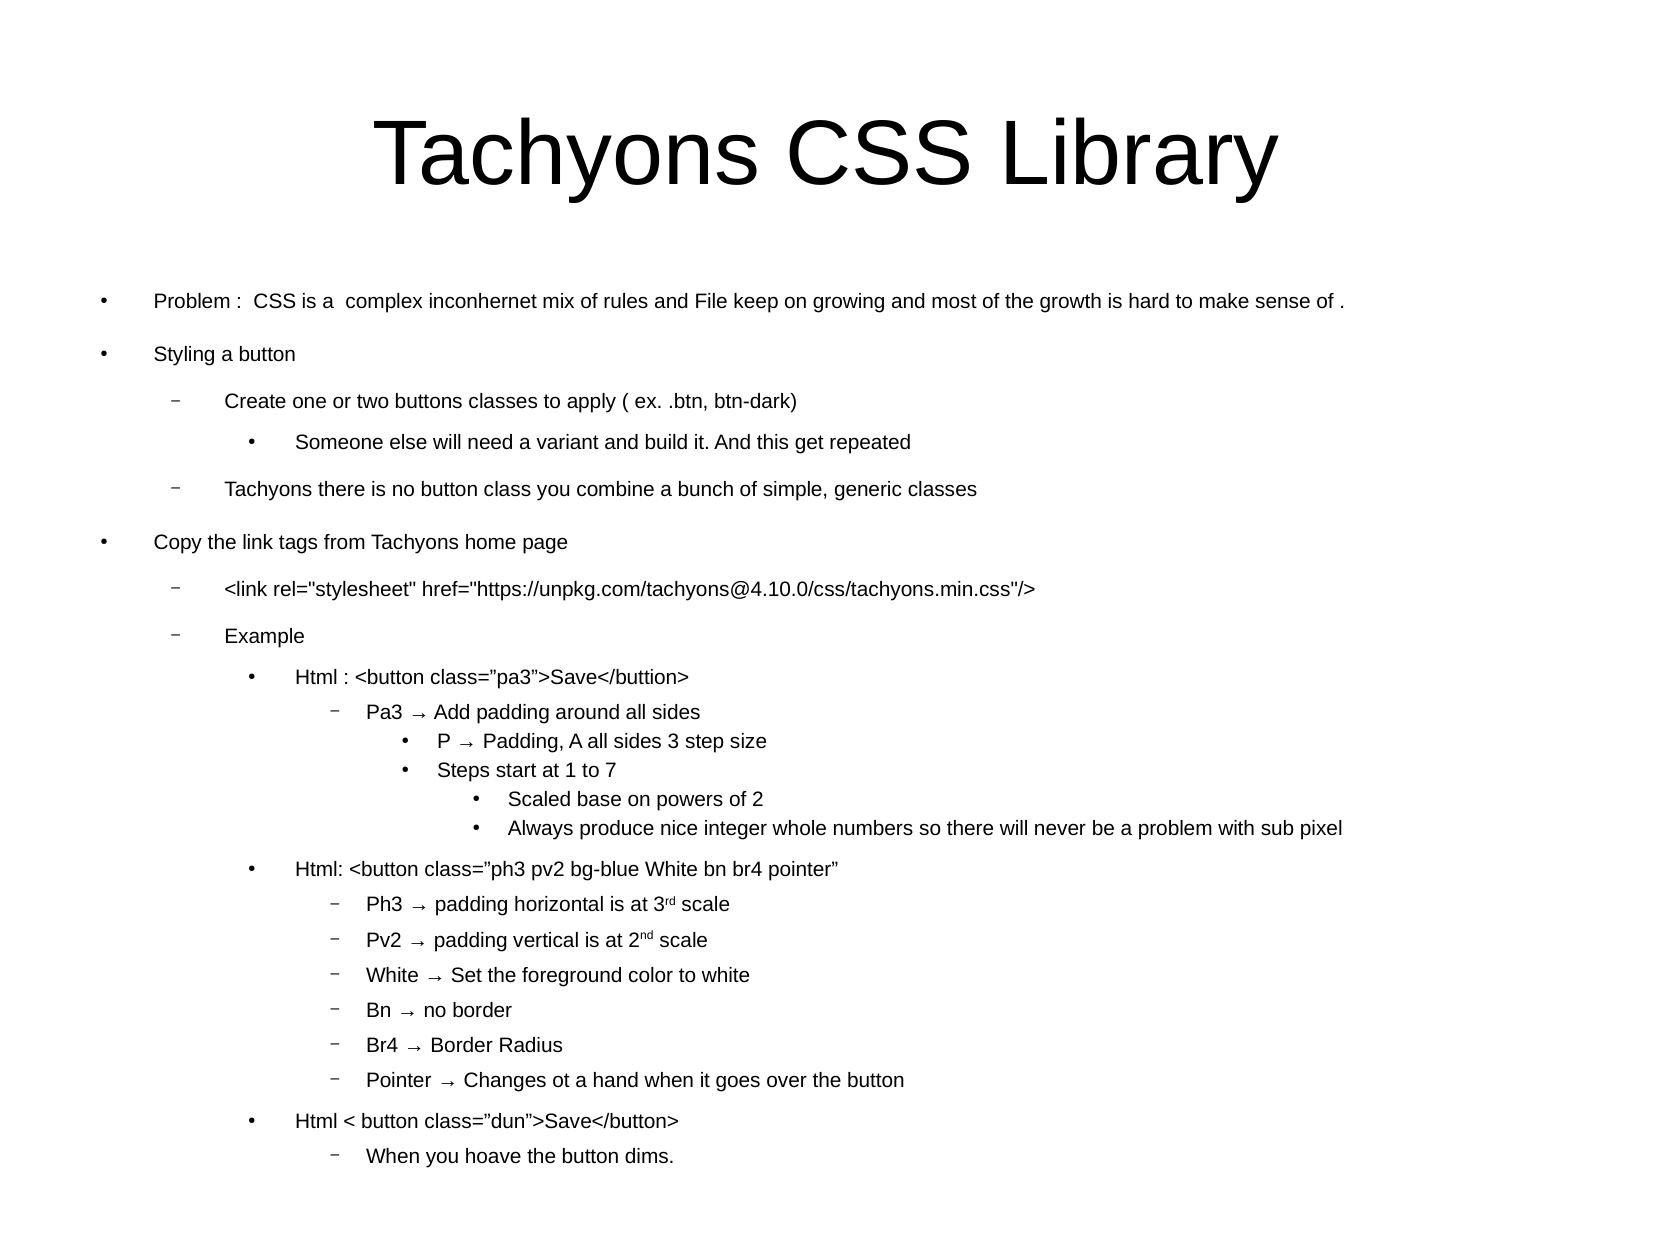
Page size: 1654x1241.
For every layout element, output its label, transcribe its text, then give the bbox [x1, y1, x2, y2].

list Problem : CSS is a complex inconhernet mix of rules and File keep on growing and most of the growth is hard to make sense of . Styling a button Create one or two buttons classes to apply ( ex. .btn, btn-dark) Someone else will need a variant and build it. And this get repeated Tachyons there is no button class you combine a bunch of simple, generic classes Copy the link tags from Tachyons home page <link rel="stylesheet" href="https://unpkg.com/tachyons@4.10.0/css/tachyons.min.css"/> Example Html : <button class=”pa3”>Save</buttion> Pa3 → Add padding around all sides P → Padding, A all sides 3 step size Steps start at 1 to 7 Scaled base on powers of 2 Always produce nice integer whole numbers so there will never be a problem with sub pixel Html: <button class=”ph3 pv2 bg-blue White bn br4 pointer” Ph3 → padding horizontal is at 3rd scale Pv2 → padding vertical is at 2nd scale White → Set the foreground color to white Bn → no border Br4 → Border Radius Pointer → Changes ot a hand when it goes over the button Html < button class=”dun”>Save</button> When you hoave the button dims. [82, 290, 1583, 1205]
title Tachyons CSS Library [82, 49, 1571, 257]
